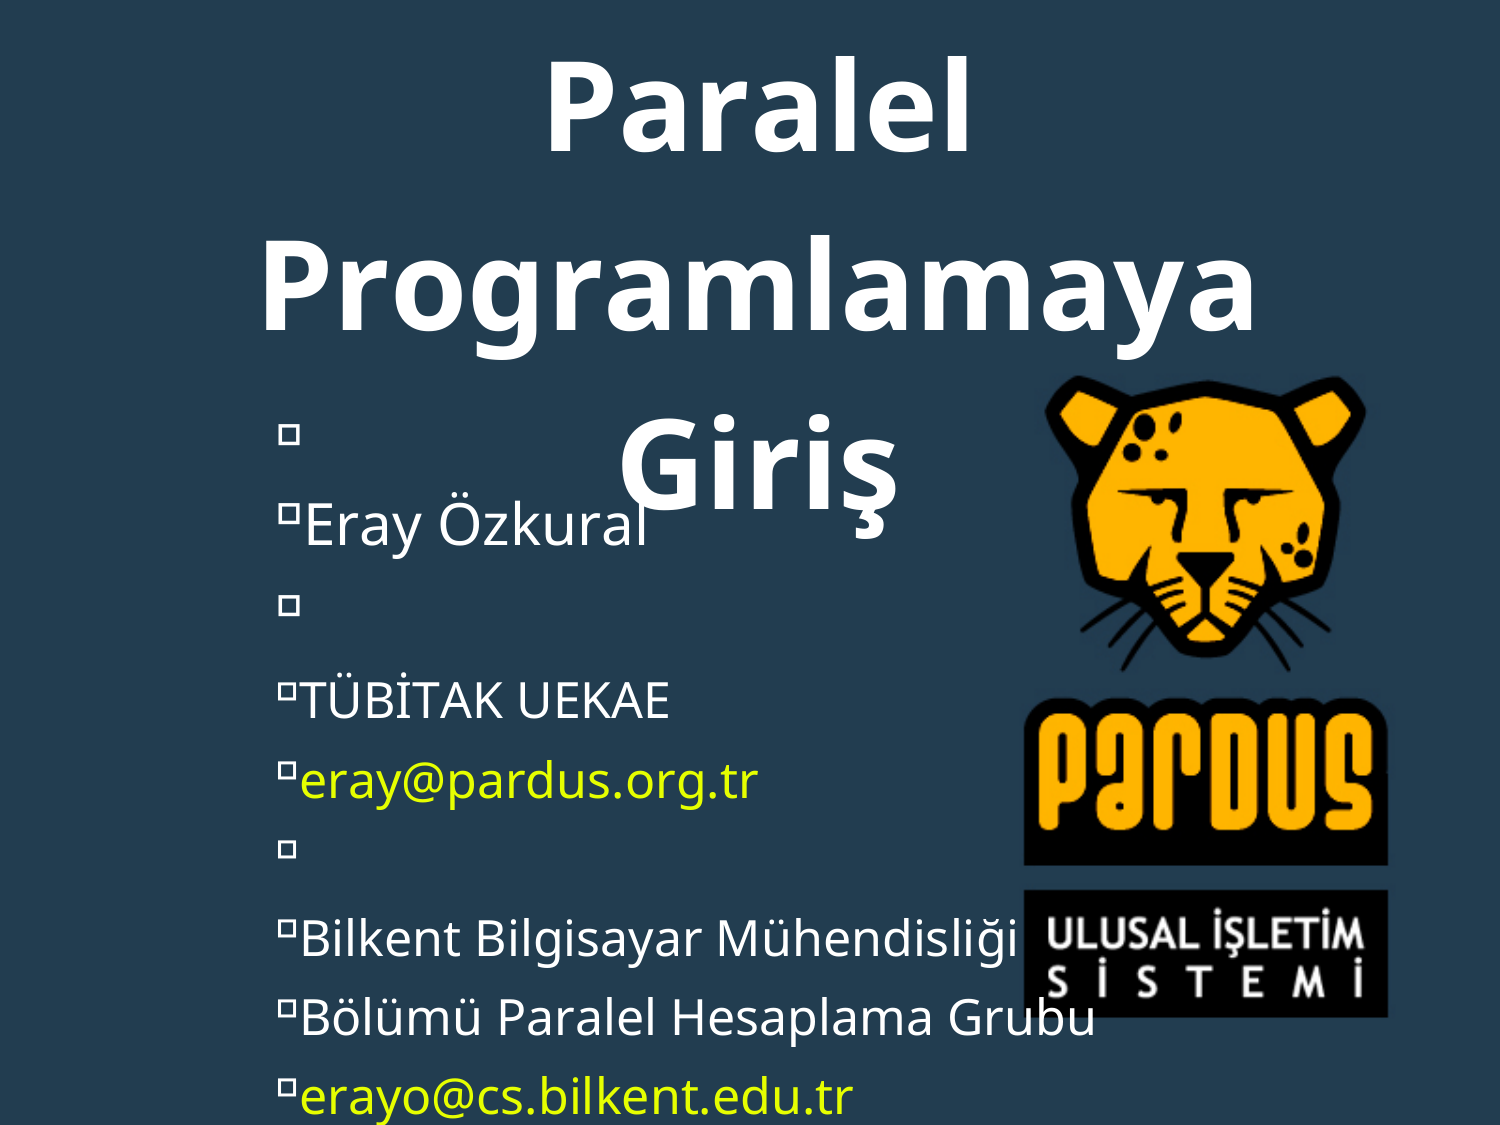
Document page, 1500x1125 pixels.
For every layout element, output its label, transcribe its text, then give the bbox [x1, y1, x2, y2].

title Beowulf ve Paralel Programlamaya Giriş [203, 0, 1277, 377]
picture [0, 0, 1500, 1125]
subtitle Eray Özkural TÜBİTAK UEKAE eray@pardus.org.tr Bilkent Bilgisayar Mühendisliği Bölümü Paralel Hesaplama Grubu erayo@cs.bilkent.edu.tr [110, 396, 1392, 1125]
